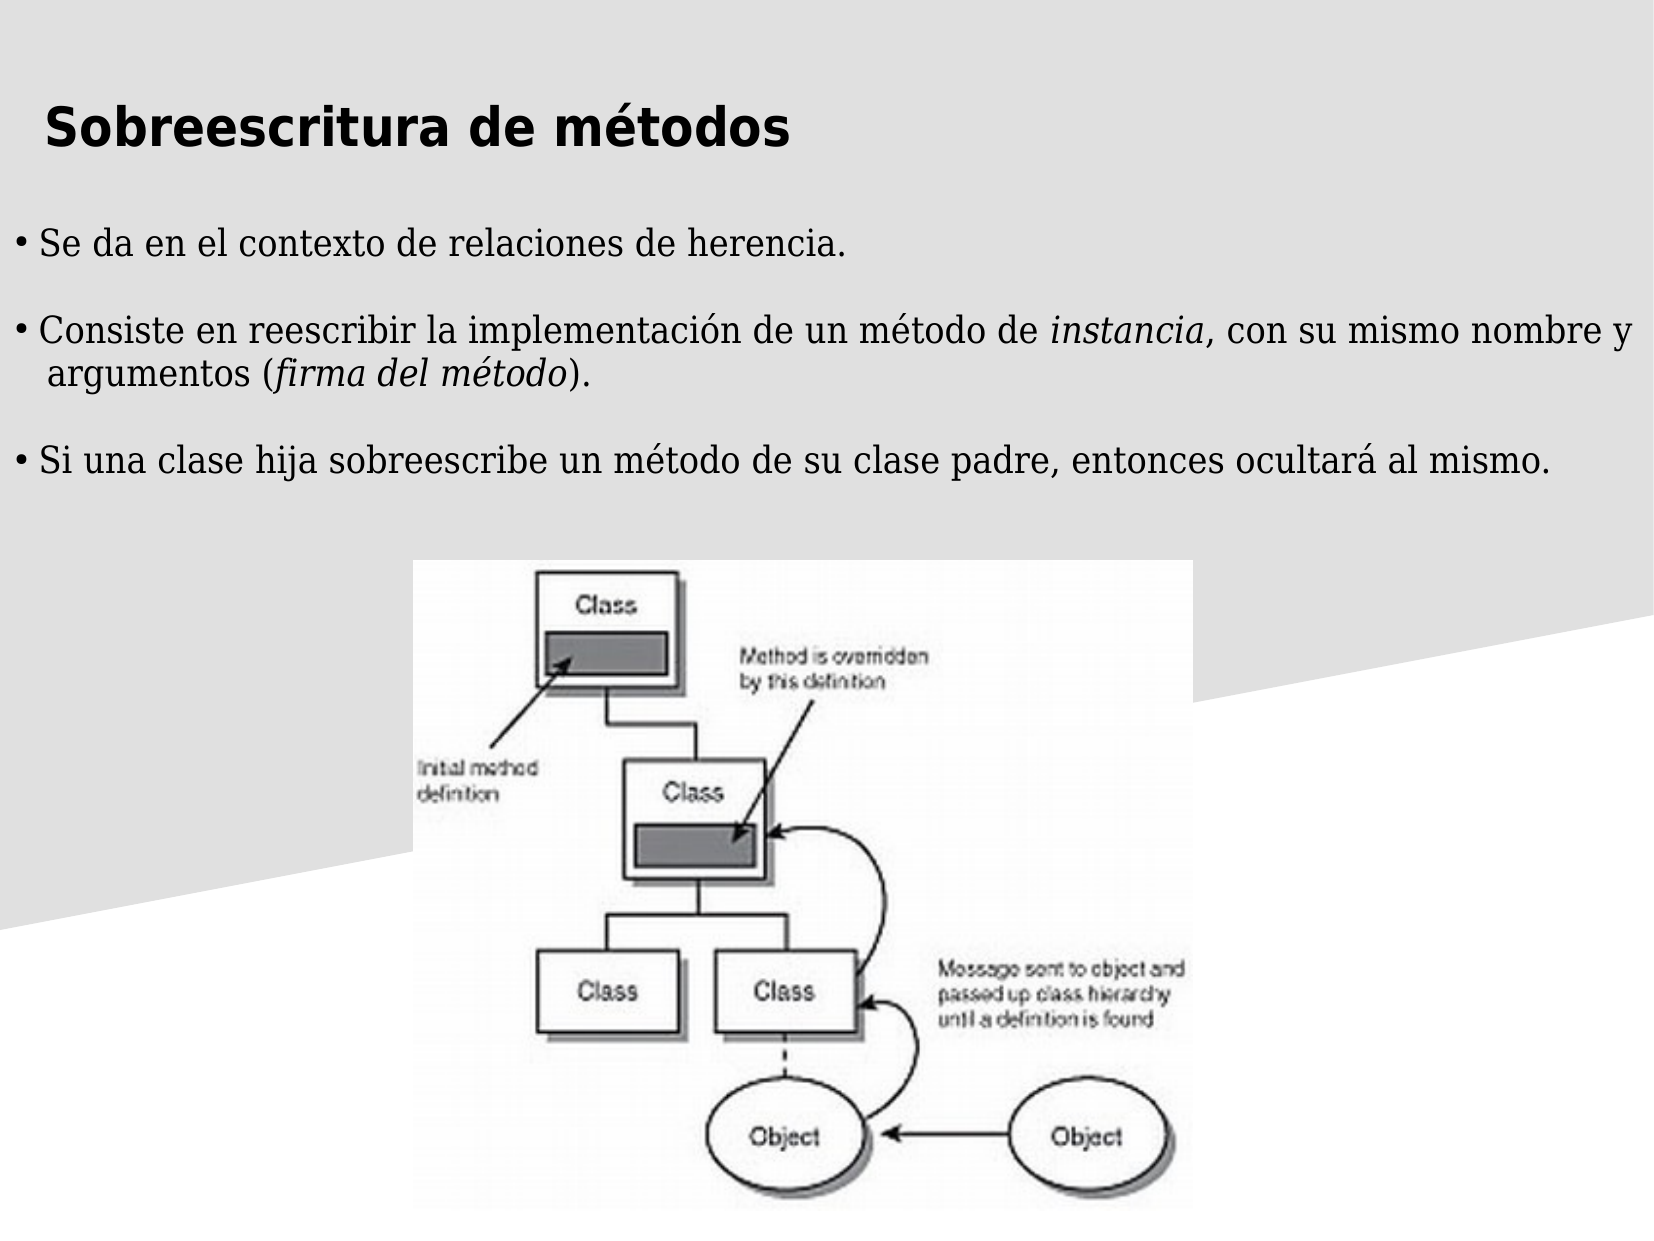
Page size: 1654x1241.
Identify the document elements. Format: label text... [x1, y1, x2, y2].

text_box Sobreescritura de métodos [30, 88, 1625, 167]
picture [413, 560, 1193, 1211]
text_box Se da en el contexto de relaciones de herencia. Consiste en reescribir la implementación de un método de instancia, con su mismo nombre y argumentos (firma del método). Si una clase hija sobreescribe un método de su clase padre, entonces ocultará al mismo. [0, 213, 1654, 577]
